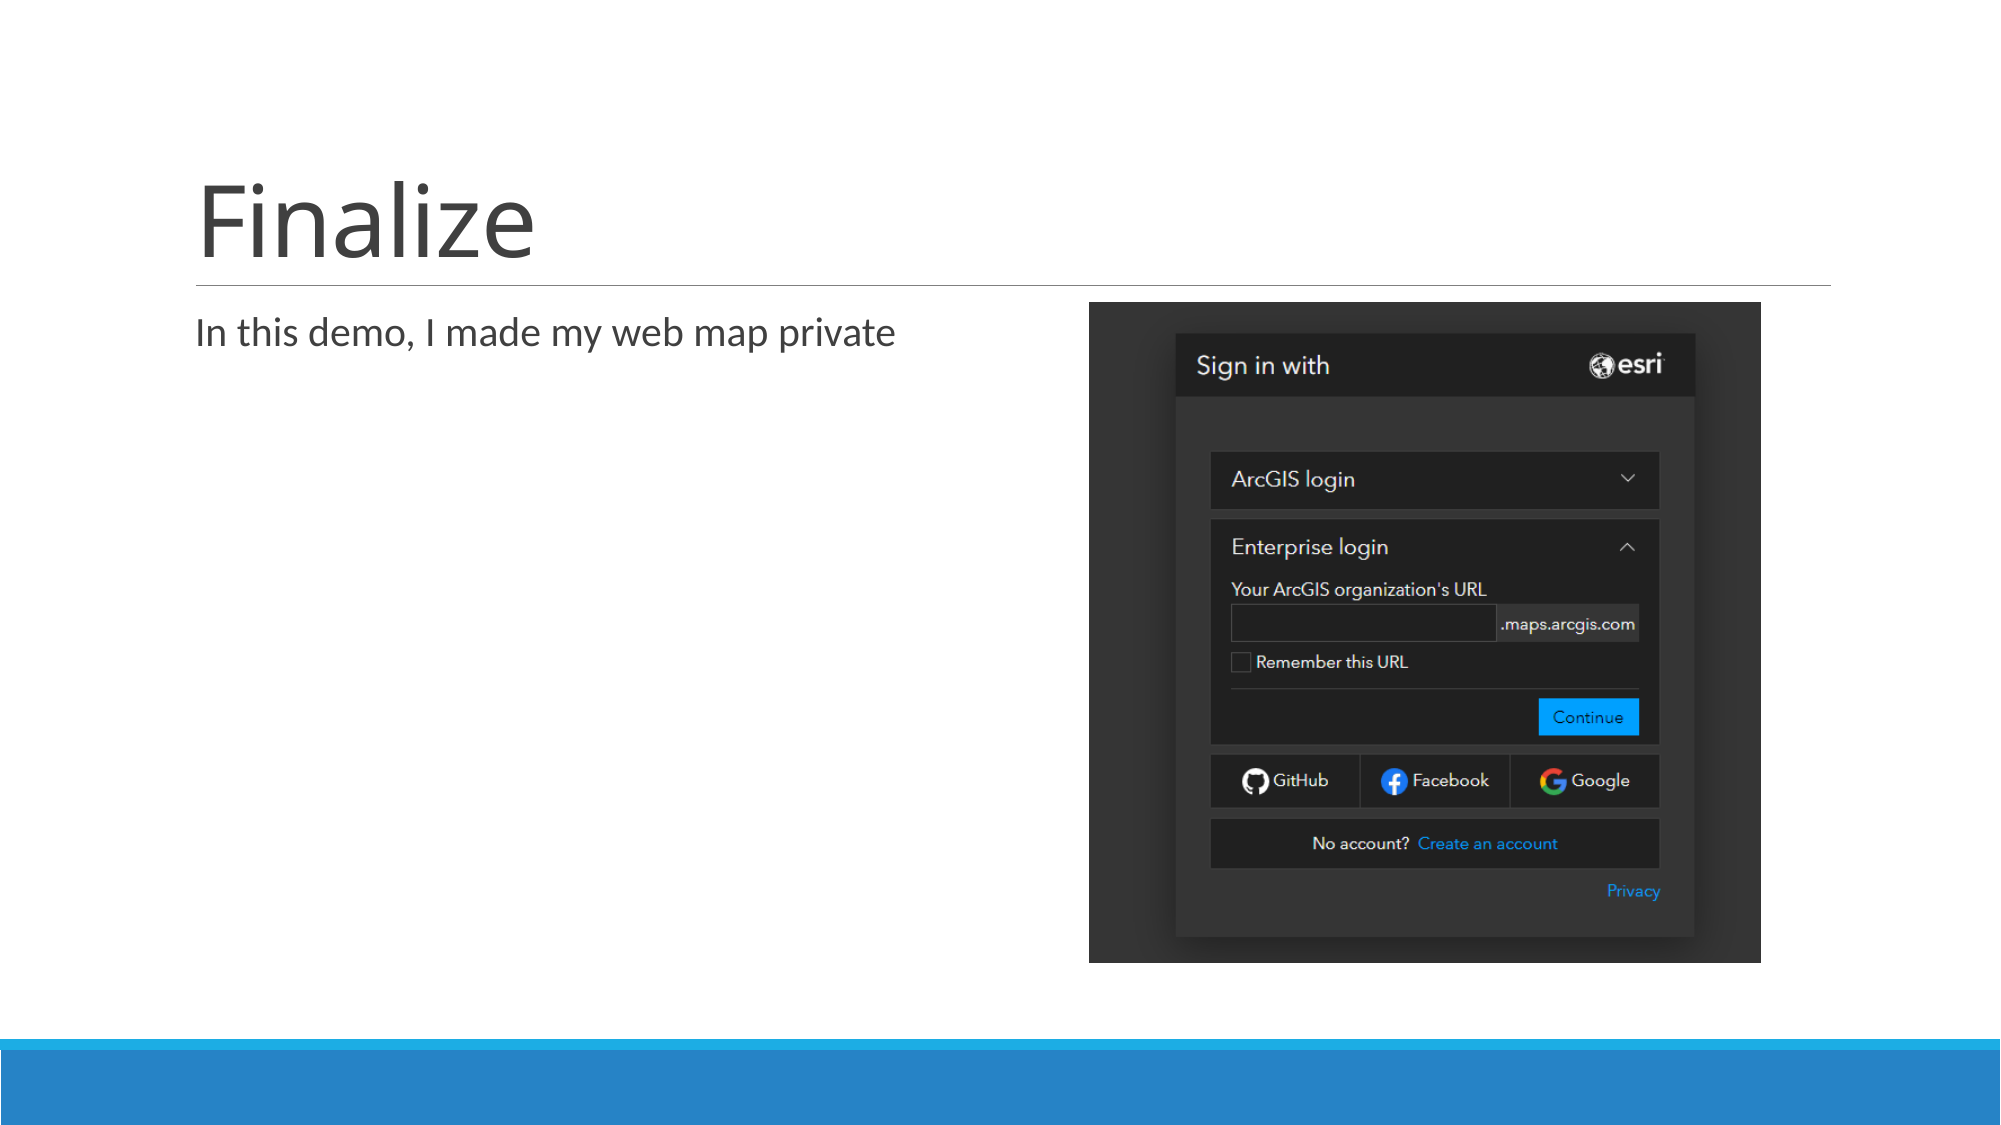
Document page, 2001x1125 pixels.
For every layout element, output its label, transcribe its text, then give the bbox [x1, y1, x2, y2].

list In this demo, I made my web map private [180, 302, 991, 963]
title Finalize [180, 47, 1831, 286]
picture [1089, 302, 1761, 963]
